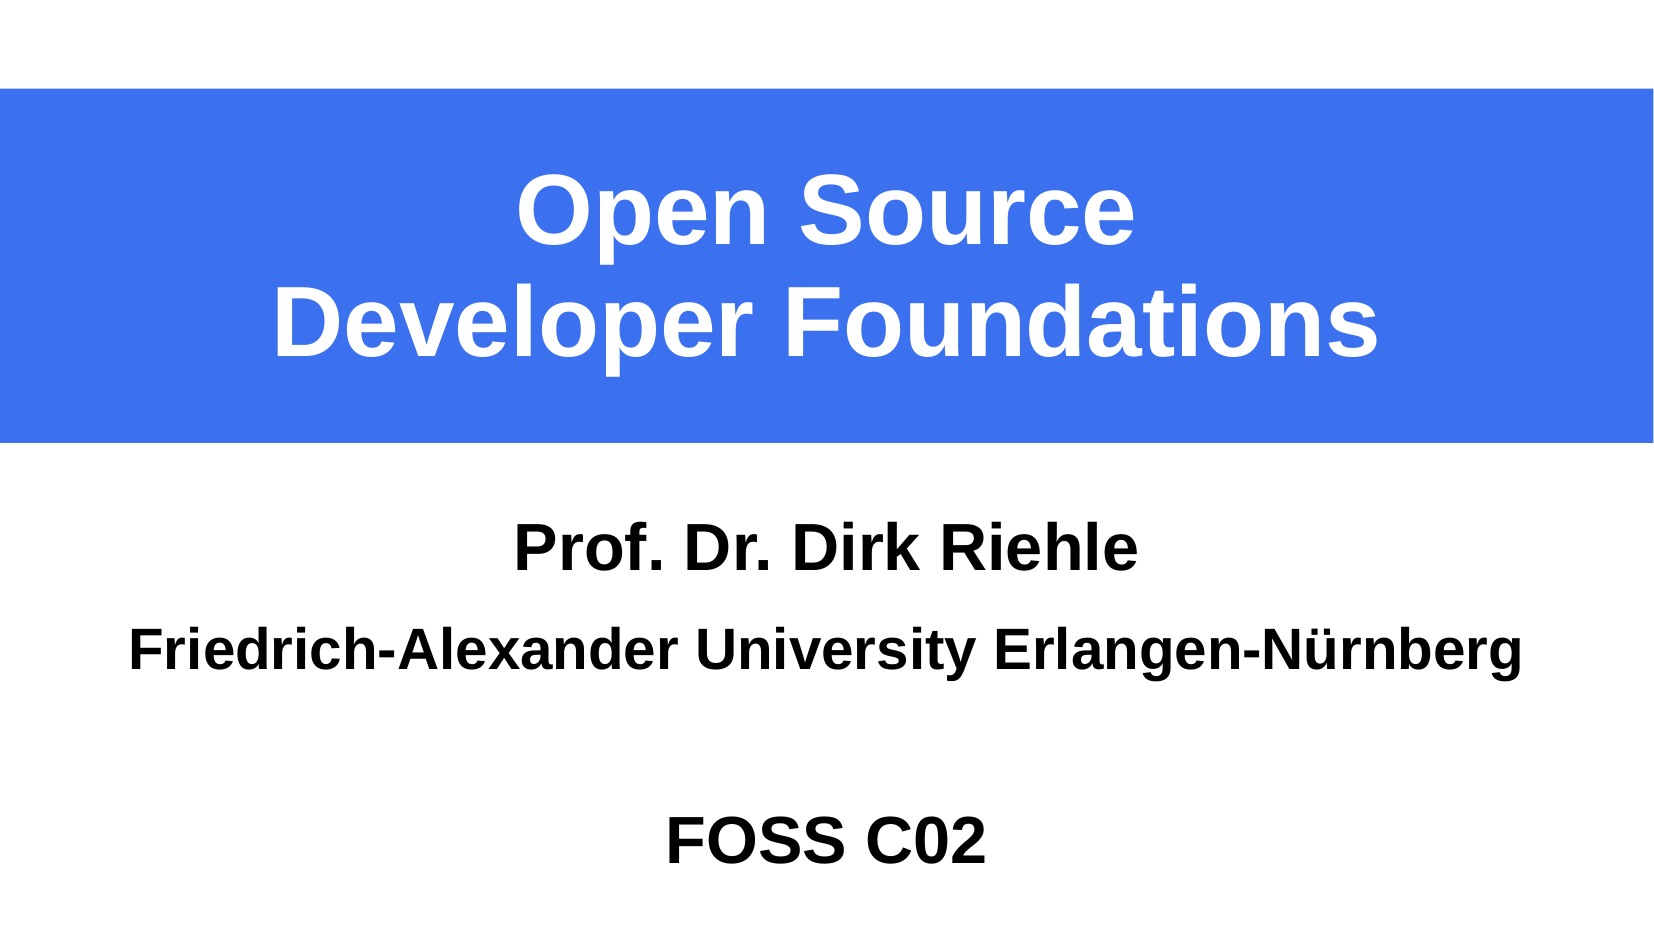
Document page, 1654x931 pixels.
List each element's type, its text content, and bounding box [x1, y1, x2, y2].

title Open Source Developer Foundations [0, 88, 1654, 443]
subtitle Prof. Dr. Dirk Riehle Friedrich-Alexander University Erlangen-Nürnberg FOSS C02 [29, 472, 1625, 886]
